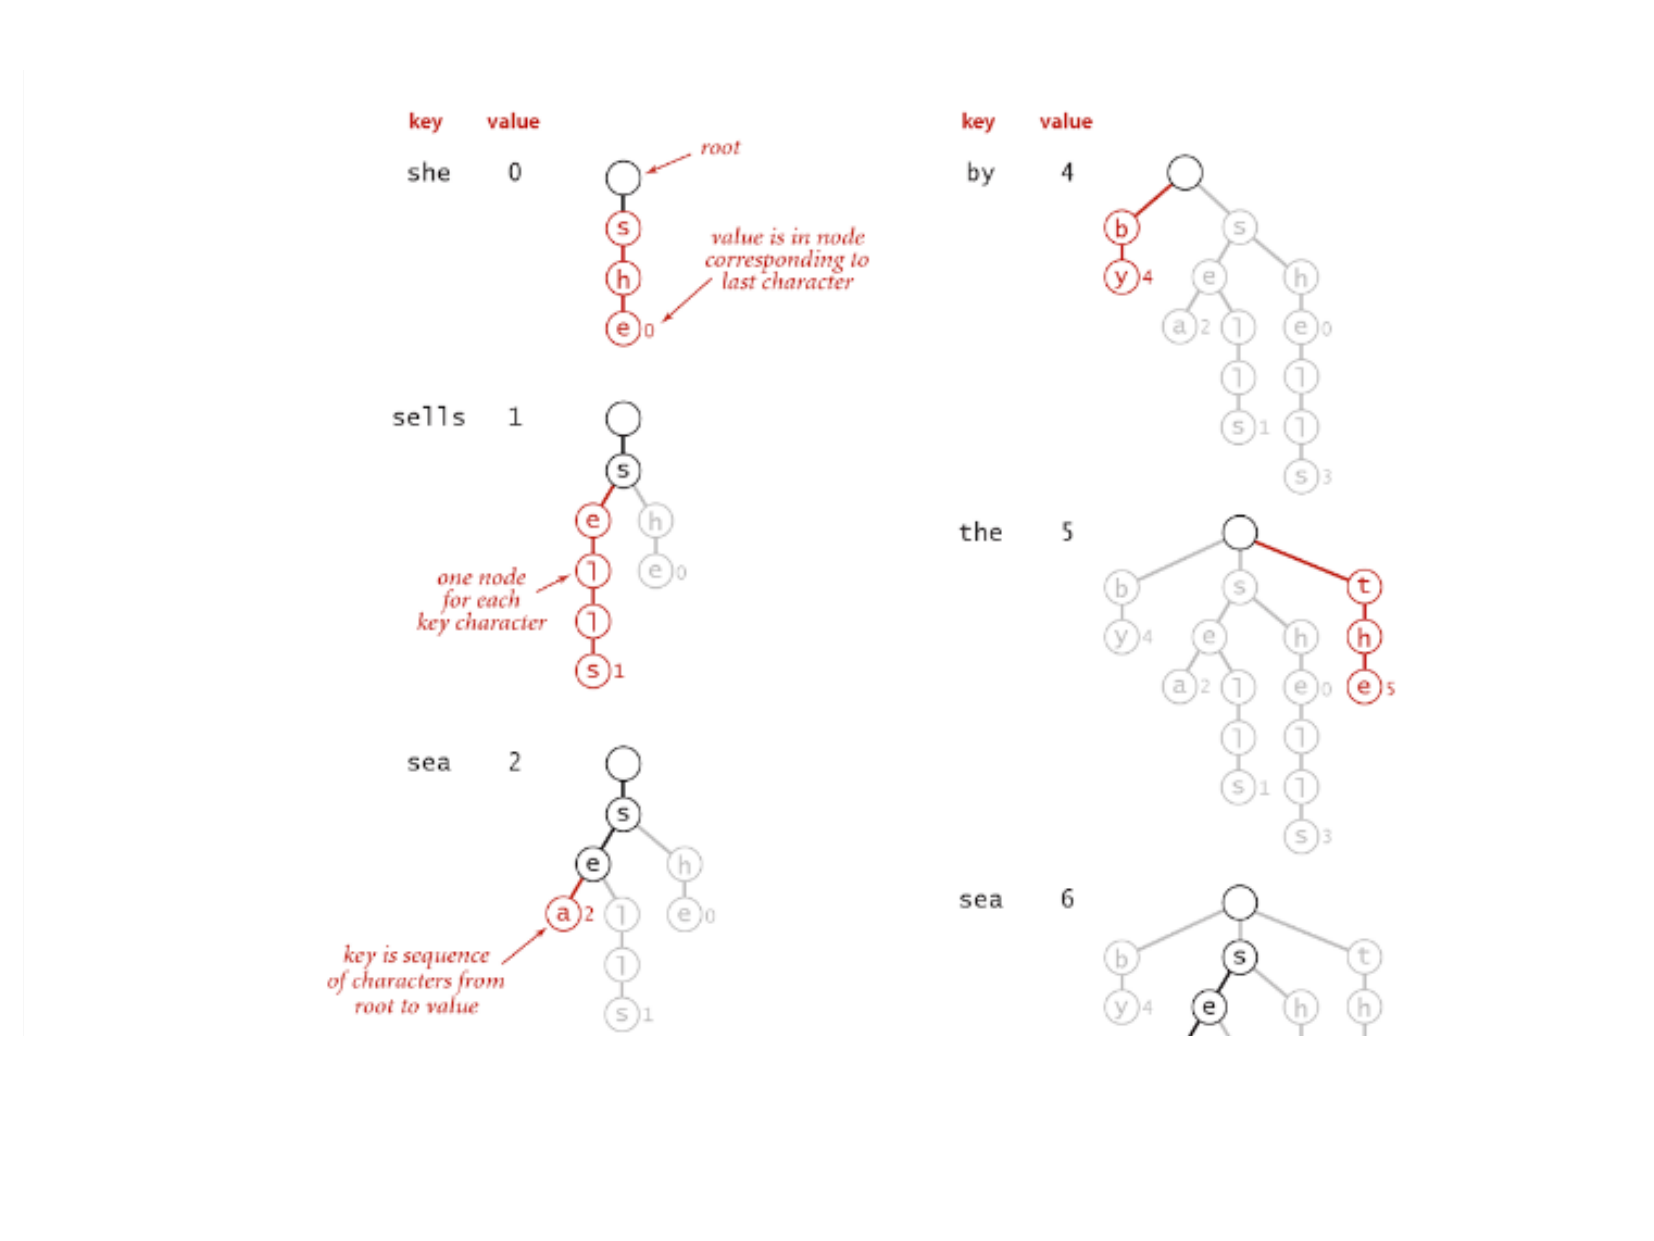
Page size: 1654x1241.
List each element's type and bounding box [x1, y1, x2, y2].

picture [23, 70, 1648, 1036]
